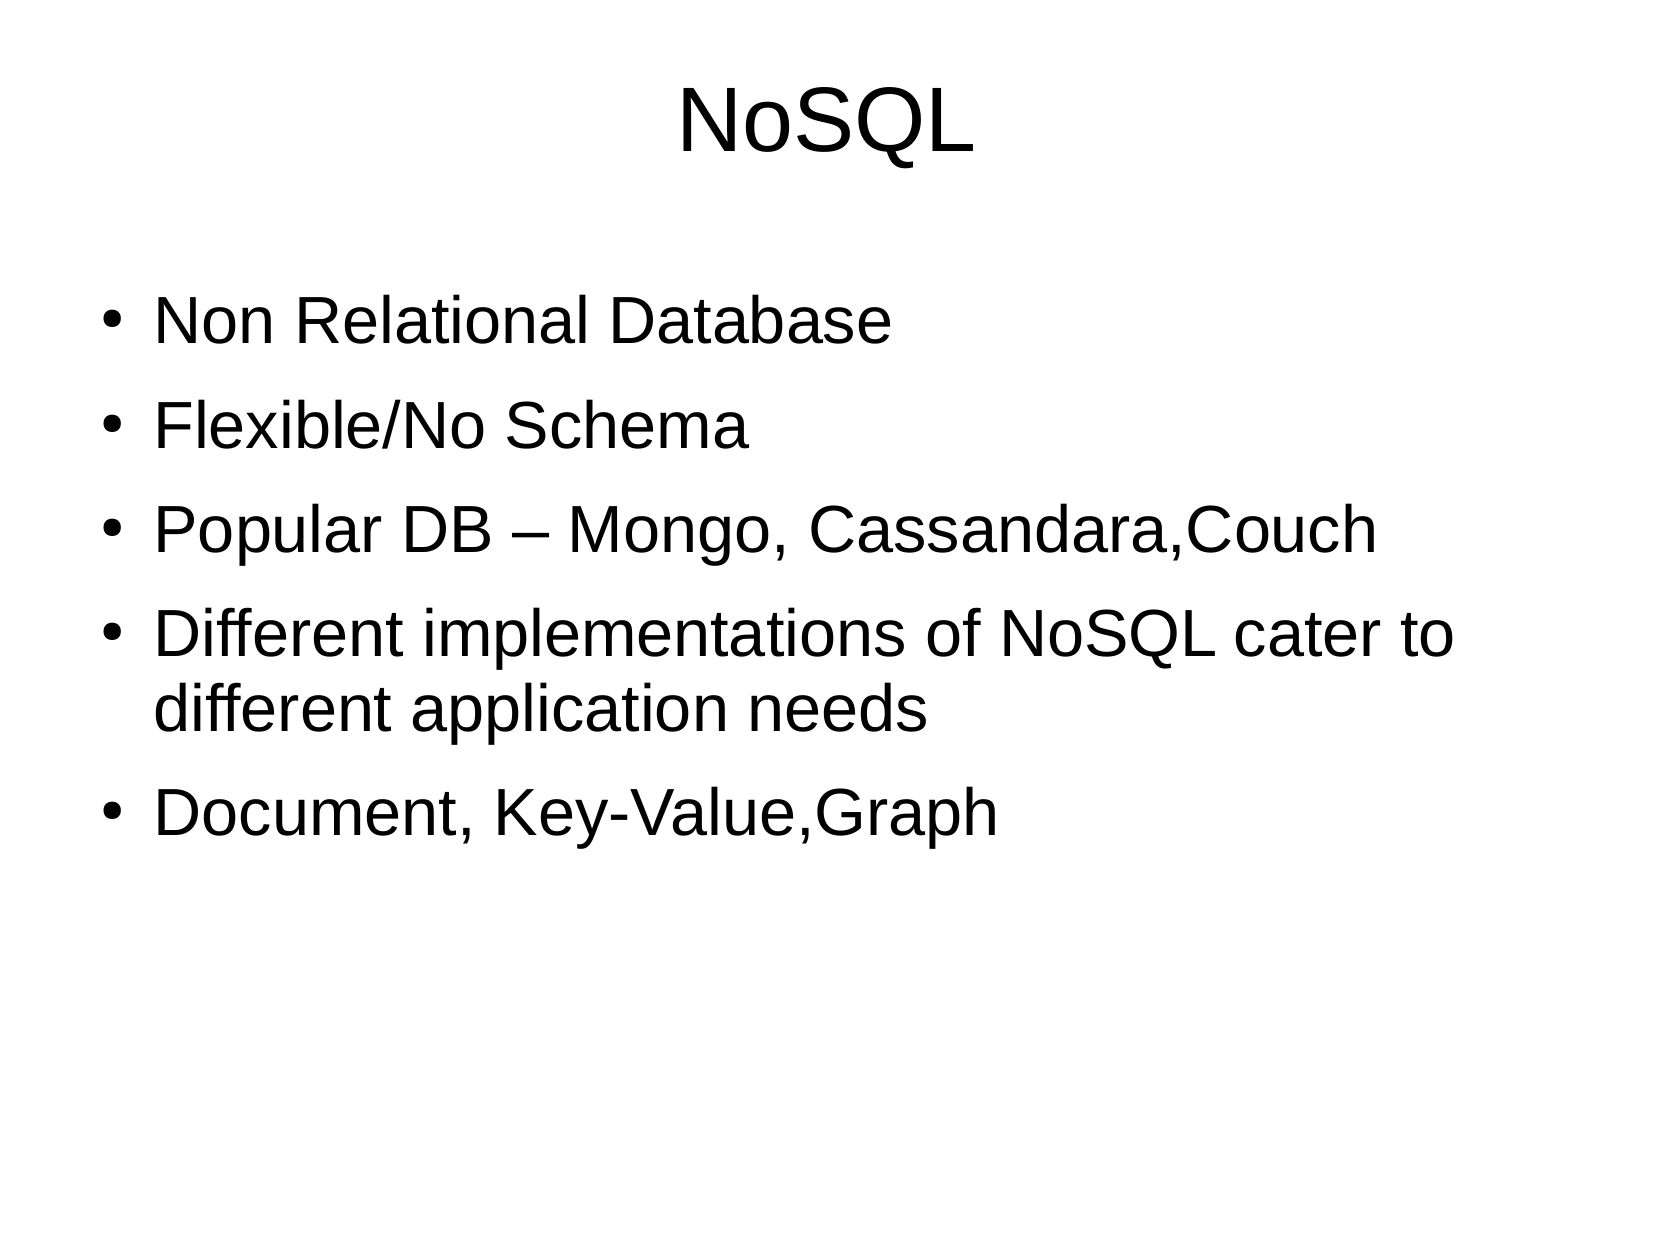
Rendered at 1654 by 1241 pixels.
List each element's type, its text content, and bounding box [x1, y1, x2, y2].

title NoSQL [82, 59, 1571, 283]
list Non Relational Database Flexible/No Schema Popular DB – Mongo, Cassandara,Couch Different implementations of NoSQL cater to different application needs Document, Key-Value,Graph [82, 283, 1571, 1086]
